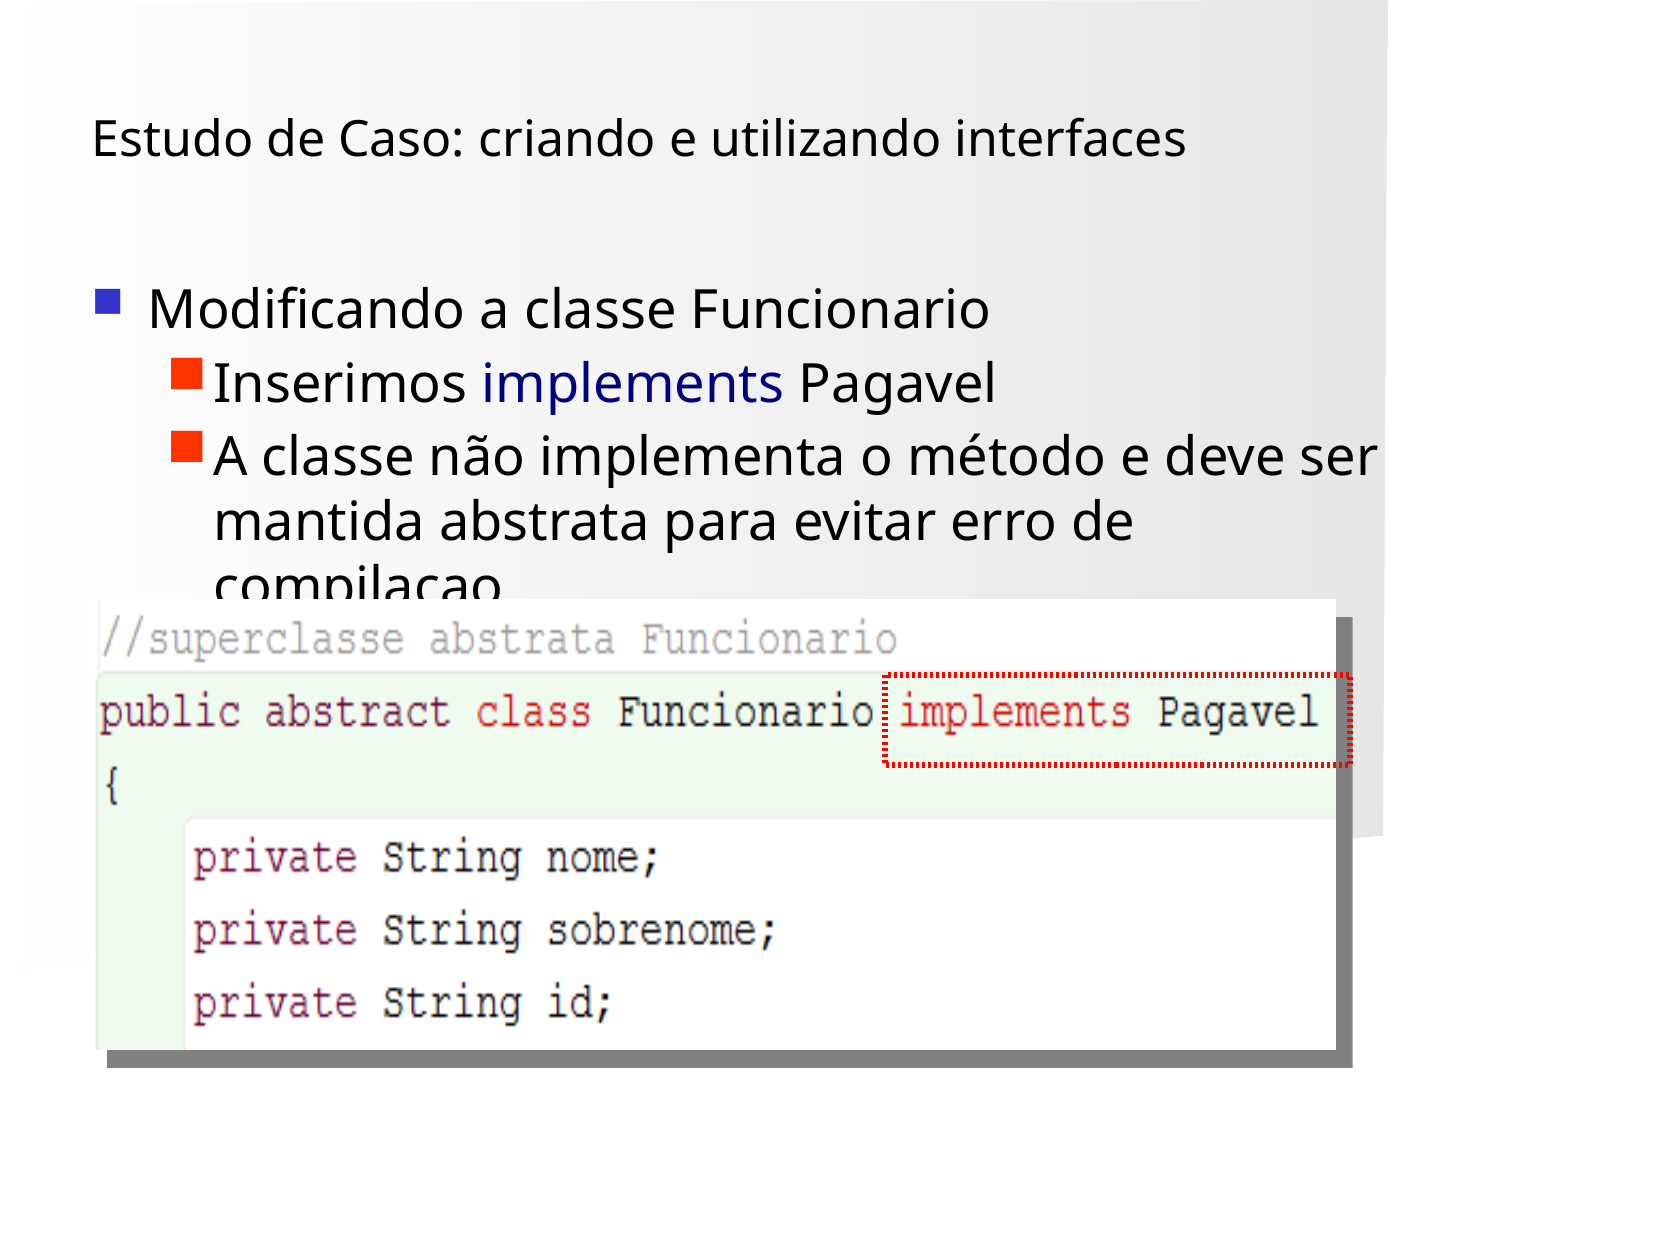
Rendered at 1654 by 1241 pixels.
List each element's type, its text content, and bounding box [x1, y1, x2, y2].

picture [90, 599, 1336, 1051]
list Modificando a classe Funcionario Inserimos implements Pagavel A classe não implementa o método e deve ser mantida abstrata para evitar erro de compilacao [76, 267, 1427, 1005]
title Estudo de Caso: criando e utilizando interfaces [76, 42, 1427, 231]
